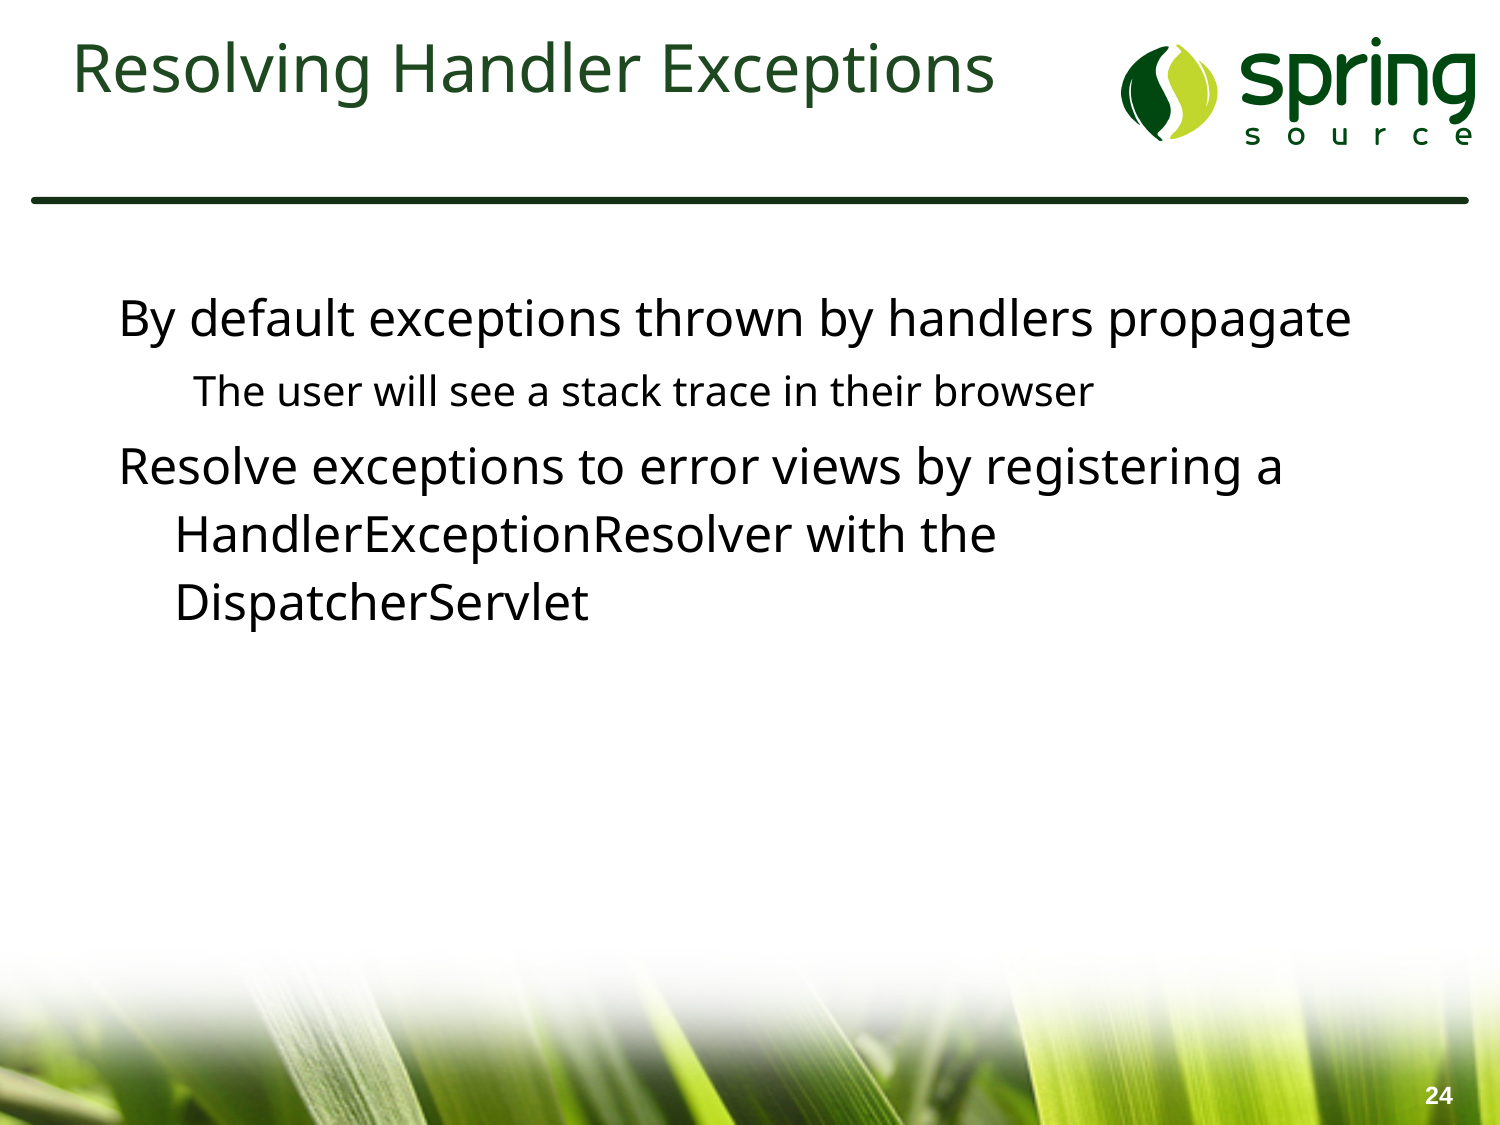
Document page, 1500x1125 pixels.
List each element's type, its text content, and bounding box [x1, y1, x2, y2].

title Resolving Handler Exceptions [56, 13, 1089, 176]
list By default exceptions thrown by handlers propagate The user will see a stack trace in their browser Resolve exceptions to error views by registering a HandlerExceptionResolver with the DispatcherServlet [103, 275, 1394, 938]
picture [1121, 37, 1475, 145]
picture [0, 944, 1500, 1125]
